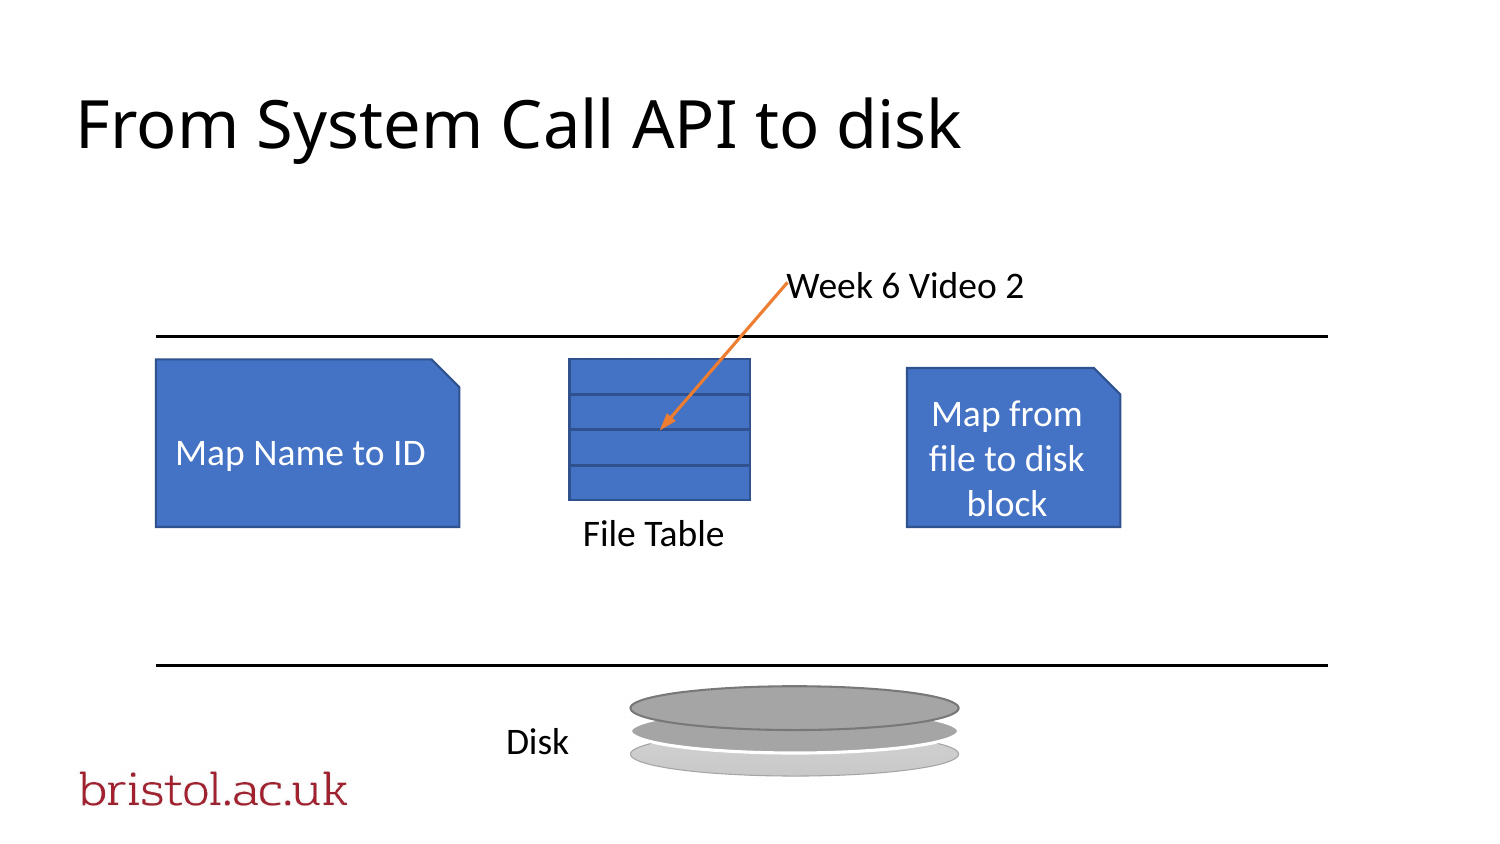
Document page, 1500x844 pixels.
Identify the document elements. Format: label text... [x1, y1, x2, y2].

title From System Call API to disk [60, 44, 1440, 209]
text_box [570, 466, 750, 500]
text_box [570, 395, 687, 429]
text_box Disk [491, 709, 586, 770]
text_box Map Name to ID [155, 359, 460, 528]
text_box [570, 430, 750, 465]
text_box Map from file to disk block [907, 367, 1121, 528]
text_box [630, 686, 959, 777]
text_box [664, 395, 750, 429]
text_box File Table [567, 501, 742, 563]
text_box [695, 359, 750, 394]
text_box [570, 359, 718, 394]
text_box Week 6 Video 2 [771, 253, 1043, 314]
